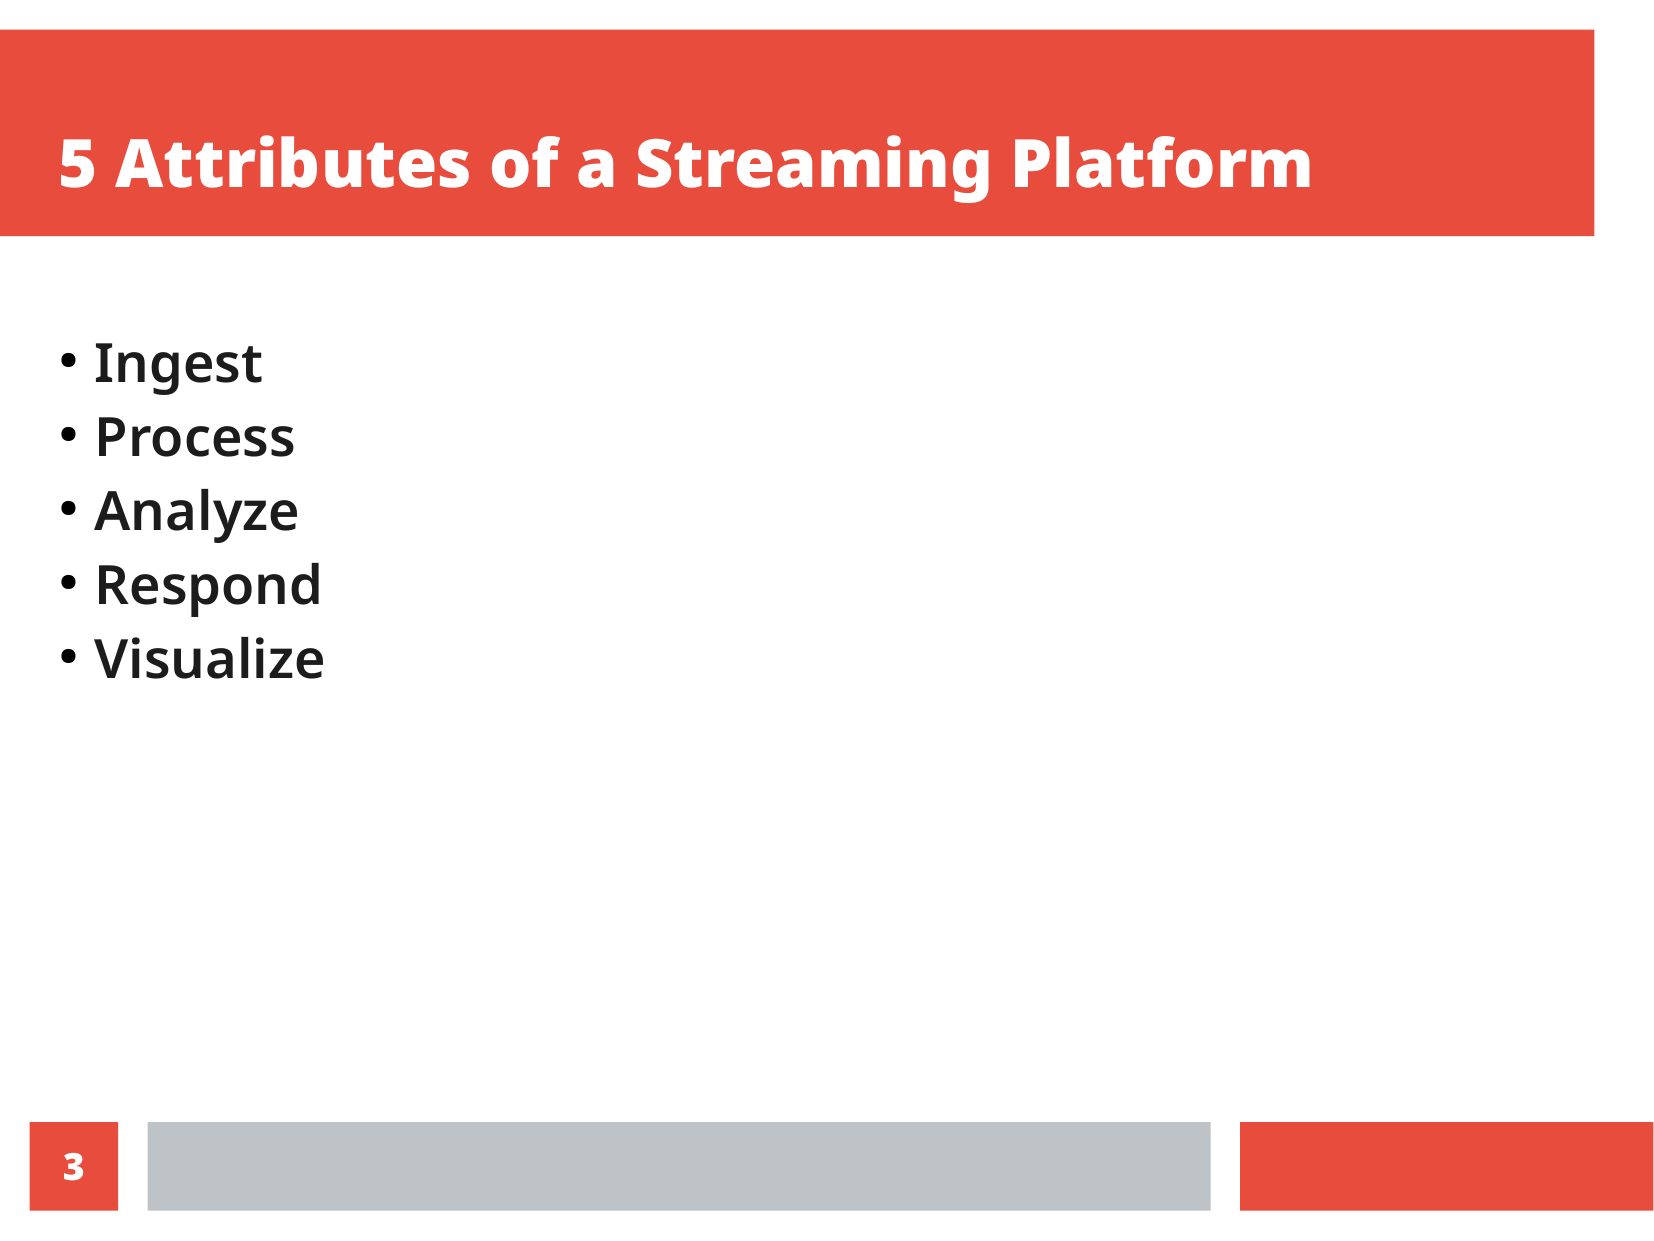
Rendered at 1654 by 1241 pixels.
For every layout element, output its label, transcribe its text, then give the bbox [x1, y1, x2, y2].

title 5 Attributes of a Streaming Platform [59, 59, 1595, 207]
list Ingest Process Analyze Respond Visualize [59, 324, 1565, 1093]
